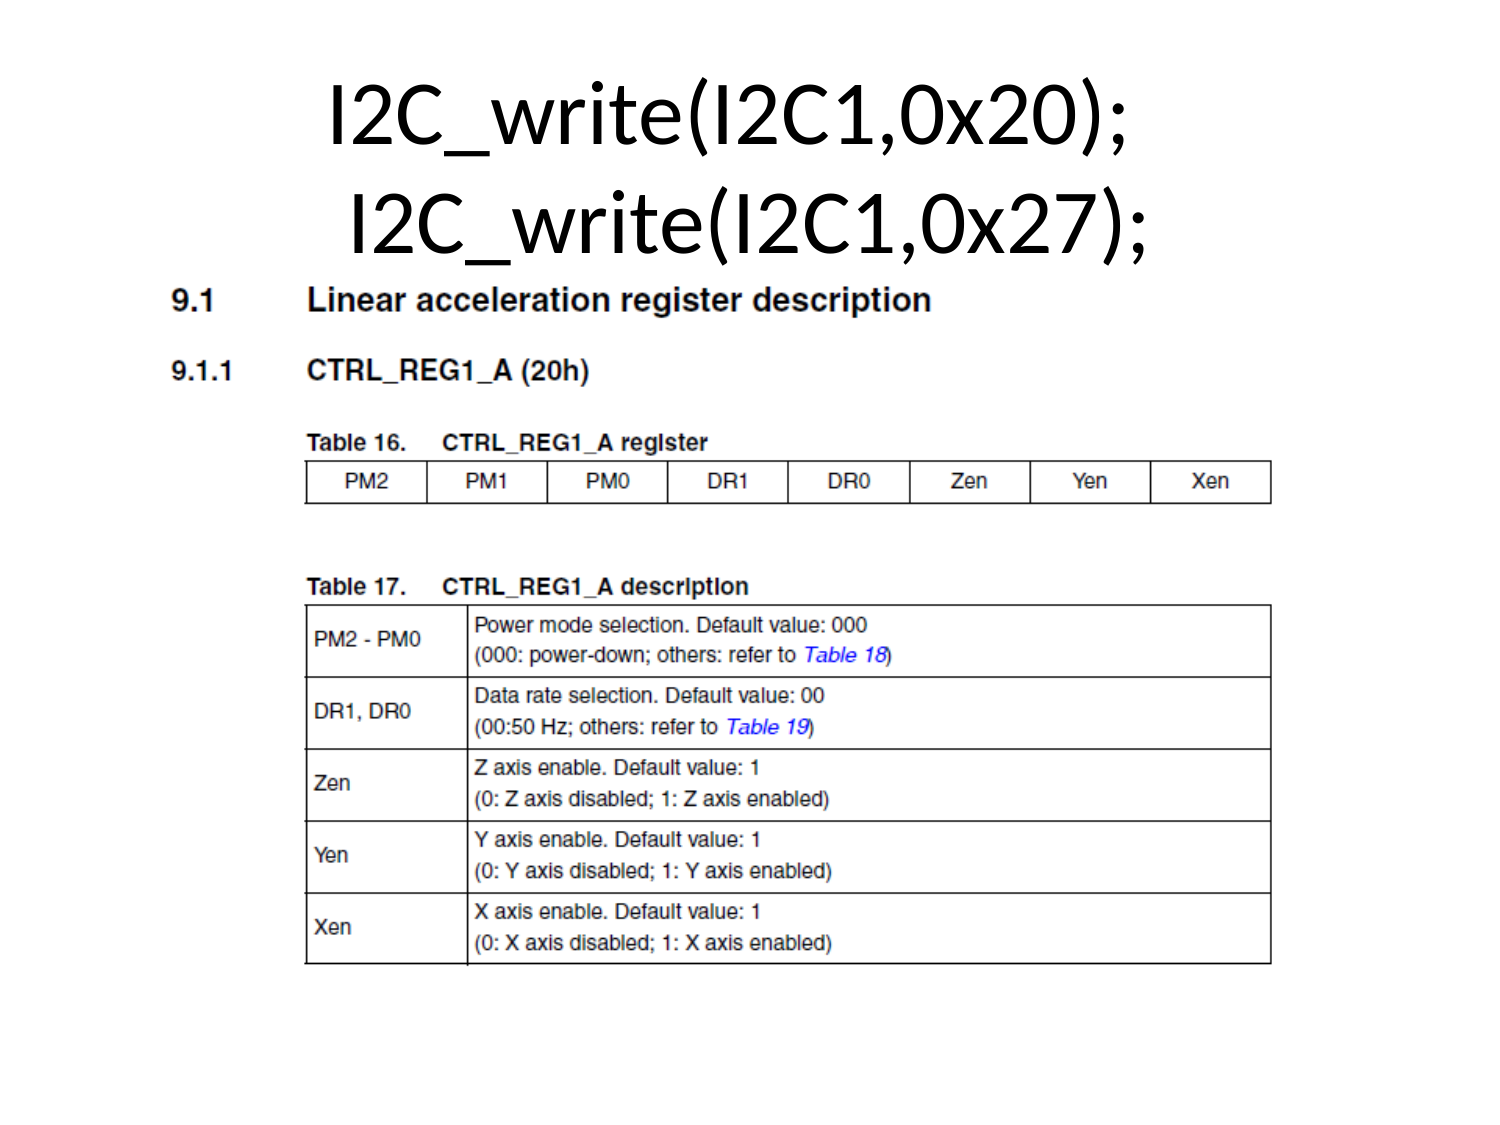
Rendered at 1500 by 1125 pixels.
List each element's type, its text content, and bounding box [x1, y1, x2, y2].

title I2C_write(I2C1,0x20); I2C_write(I2C1,0x27); [75, 45, 1425, 233]
picture [153, 268, 1347, 999]
